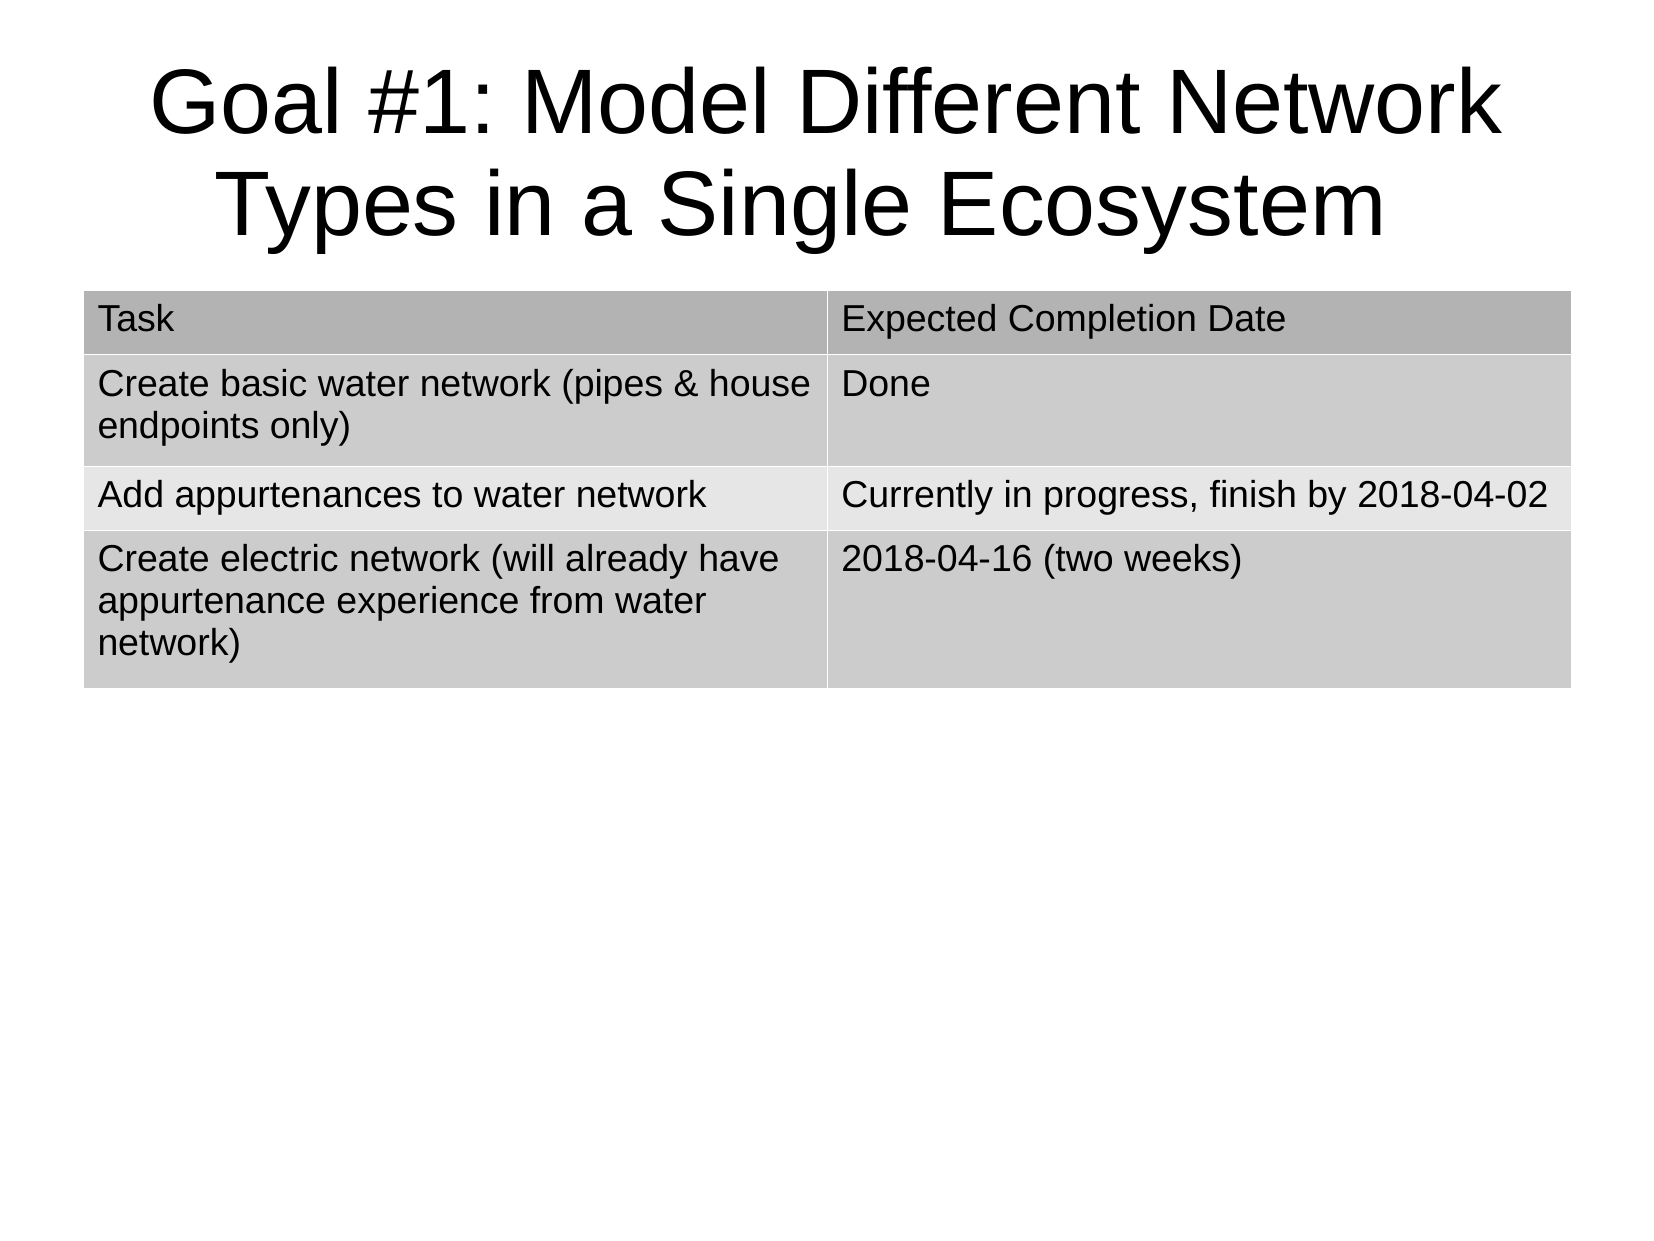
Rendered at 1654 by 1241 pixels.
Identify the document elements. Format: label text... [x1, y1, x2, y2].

table_header Task [84, 291, 827, 354]
table_header Expected Completion Date [828, 291, 1571, 354]
table_cell Add appurtenances to water network [84, 467, 827, 530]
table_cell Done [828, 355, 1571, 466]
table_cell Create electric network (will already have appurtenance experience from water network) [84, 531, 827, 688]
table_cell 2018-04-16 (two weeks) [828, 531, 1571, 688]
table_cell Currently in progress, finish by 2018-04-02 [828, 467, 1571, 530]
table_cell Create basic water network (pipes & house endpoints only) [84, 355, 827, 466]
title Goal #1: Model Different Network Types in a Single Ecosystem [82, 49, 1571, 257]
